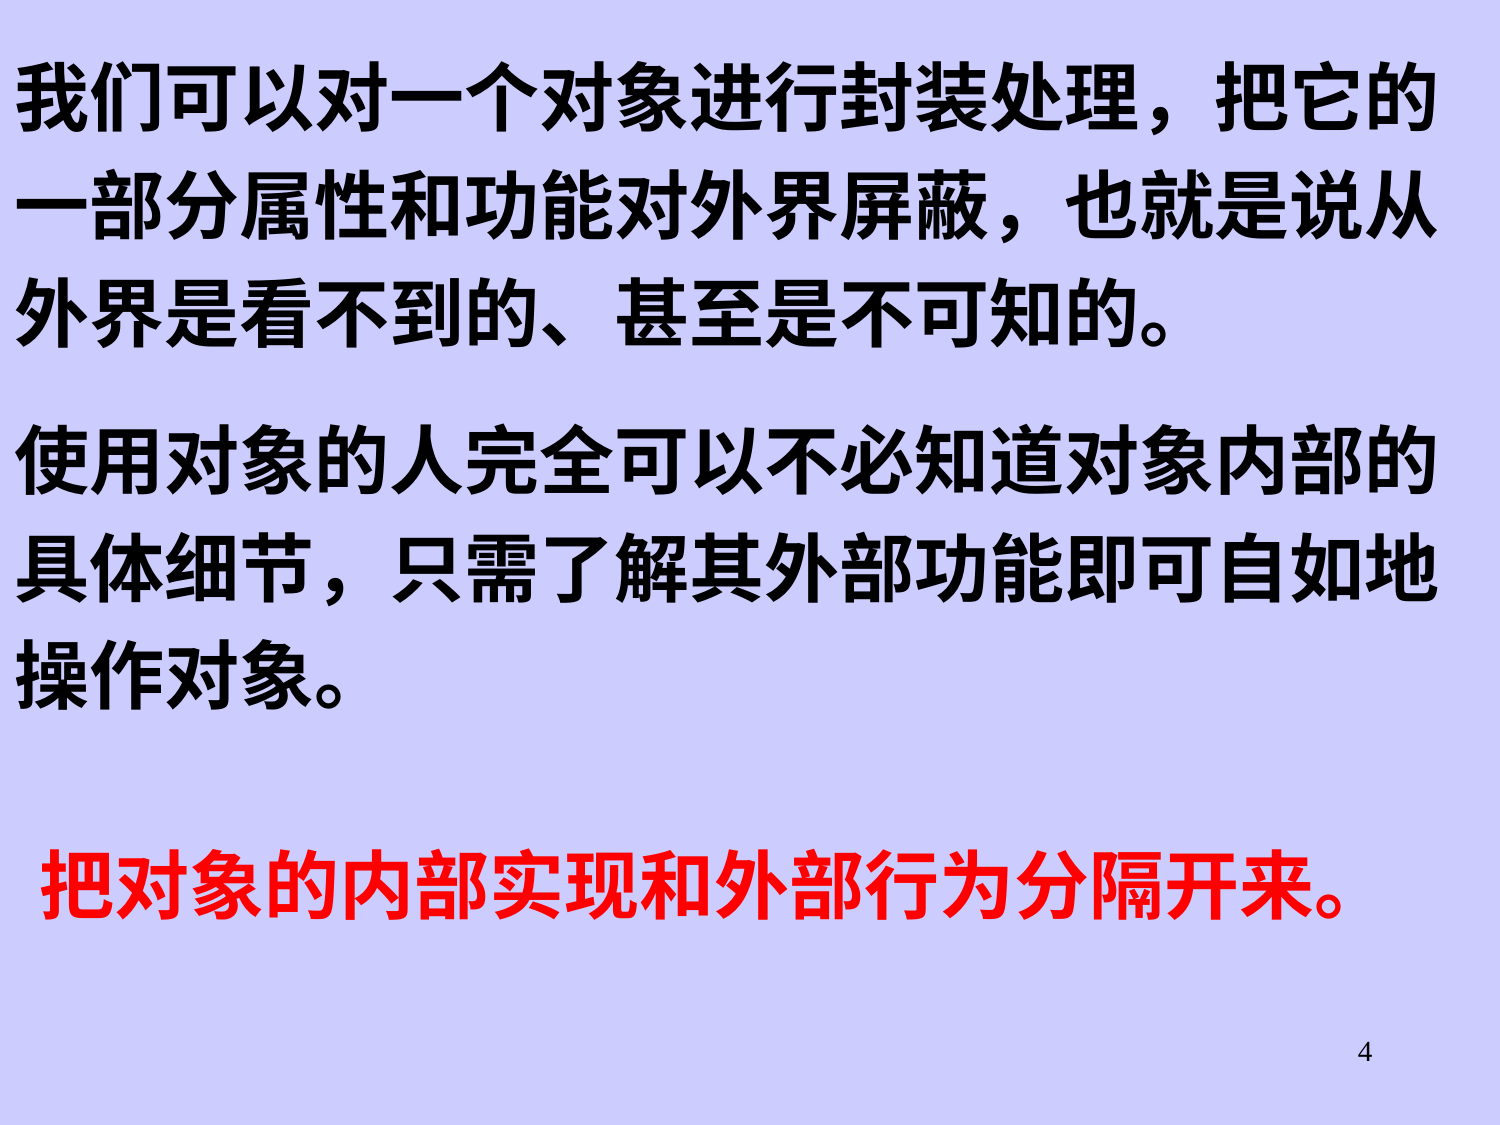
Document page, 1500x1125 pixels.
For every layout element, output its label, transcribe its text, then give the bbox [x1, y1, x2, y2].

text_box 把对象的内部实现和外部行为分隔开来。 [24, 812, 1500, 936]
text_box 我们可以对一个对象进行封装处理，把它的一部分属性和功能对外界屏蔽，也就是说从外界是看不到的、甚至是不可知的。 [0, 24, 1500, 365]
text_box <编号> [1074, 1025, 1388, 1101]
text_box 使用对象的人完全可以不必知道对象内部的具体细节，只需了解其外部功能即可自如地操作对象。 [0, 387, 1500, 727]
